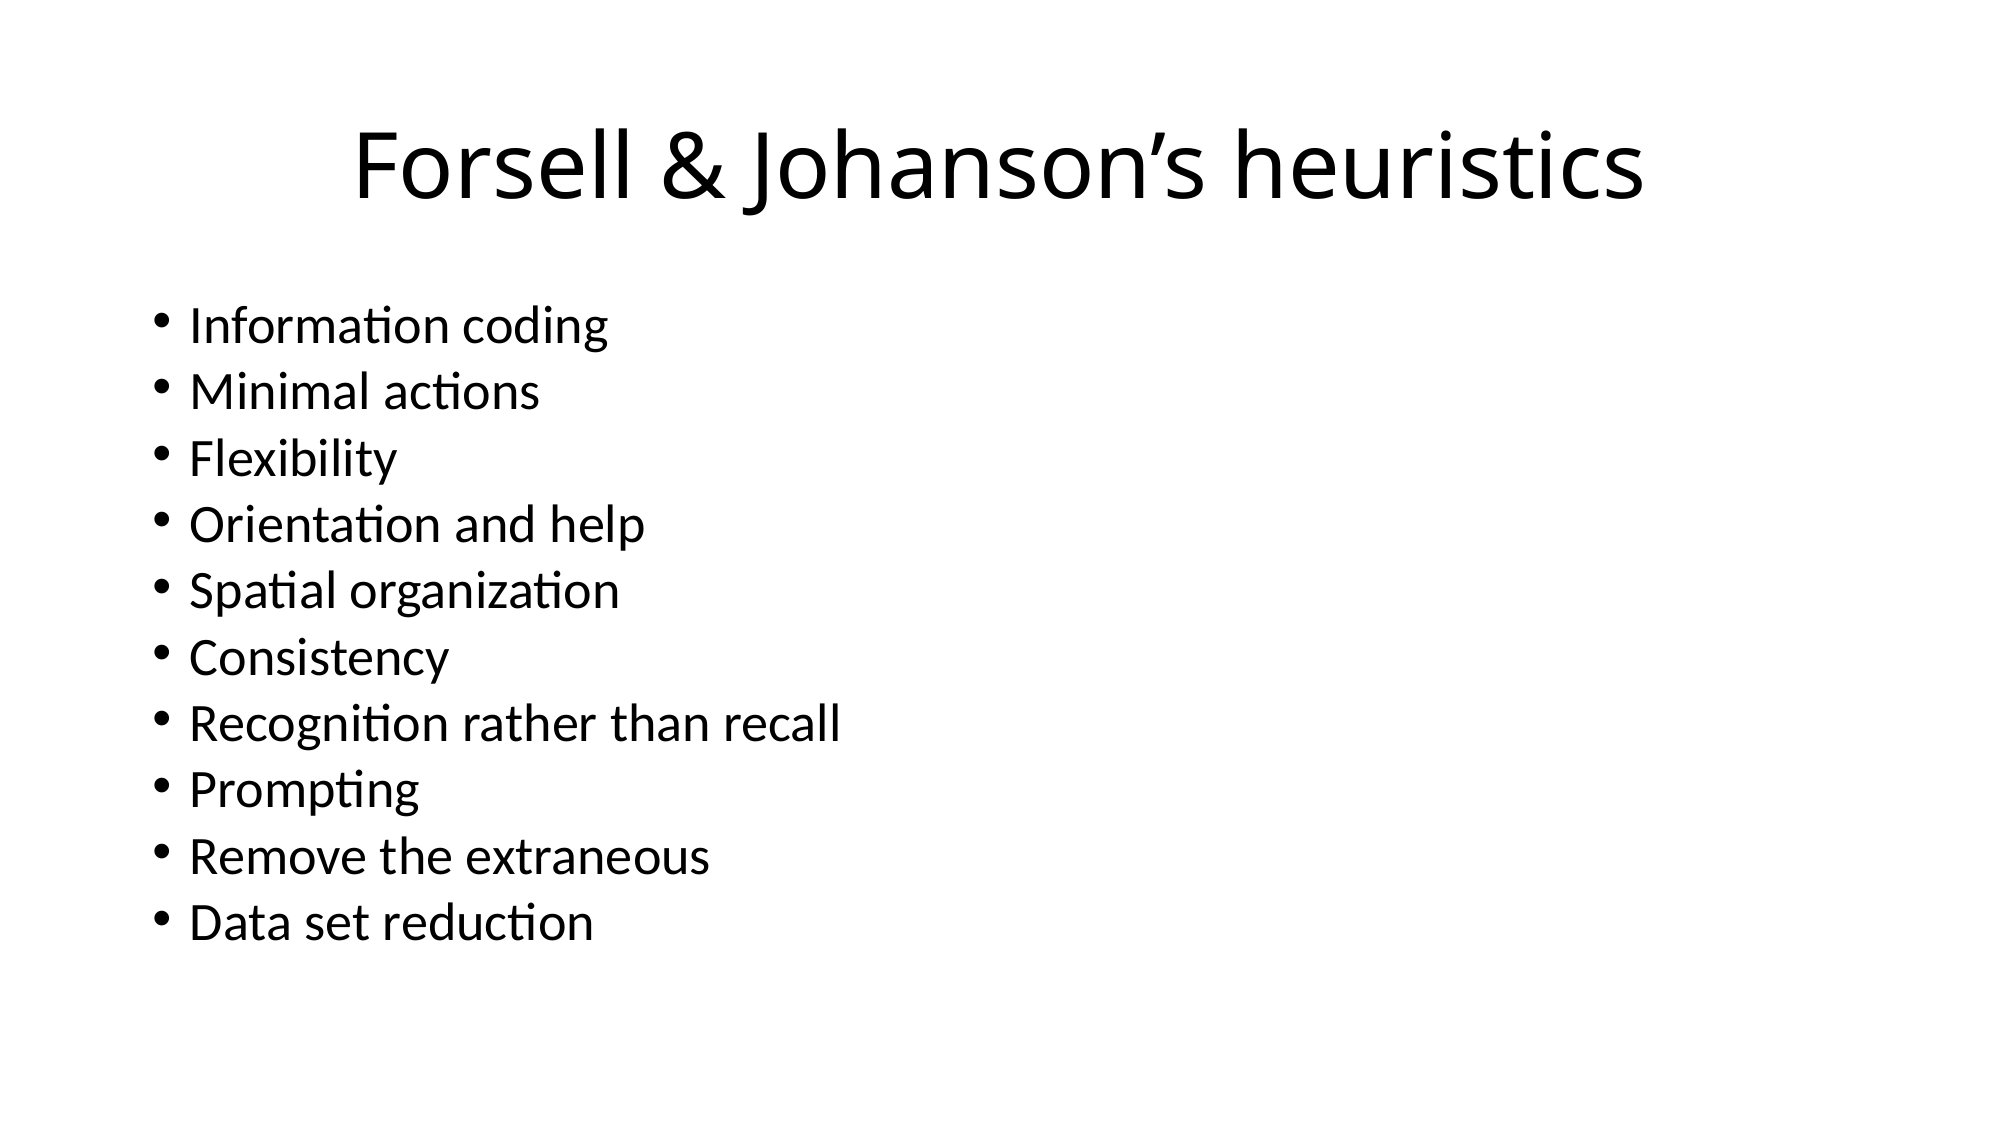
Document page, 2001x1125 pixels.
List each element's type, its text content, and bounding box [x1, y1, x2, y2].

list Information coding Minimal actions Flexibility Orientation and help Spatial organization Consistency Recognition rather than recall Prompting Remove the extraneous Data set reduction [137, 299, 1863, 1014]
title Forsell & Johanson’s heuristics [137, 59, 1863, 278]
